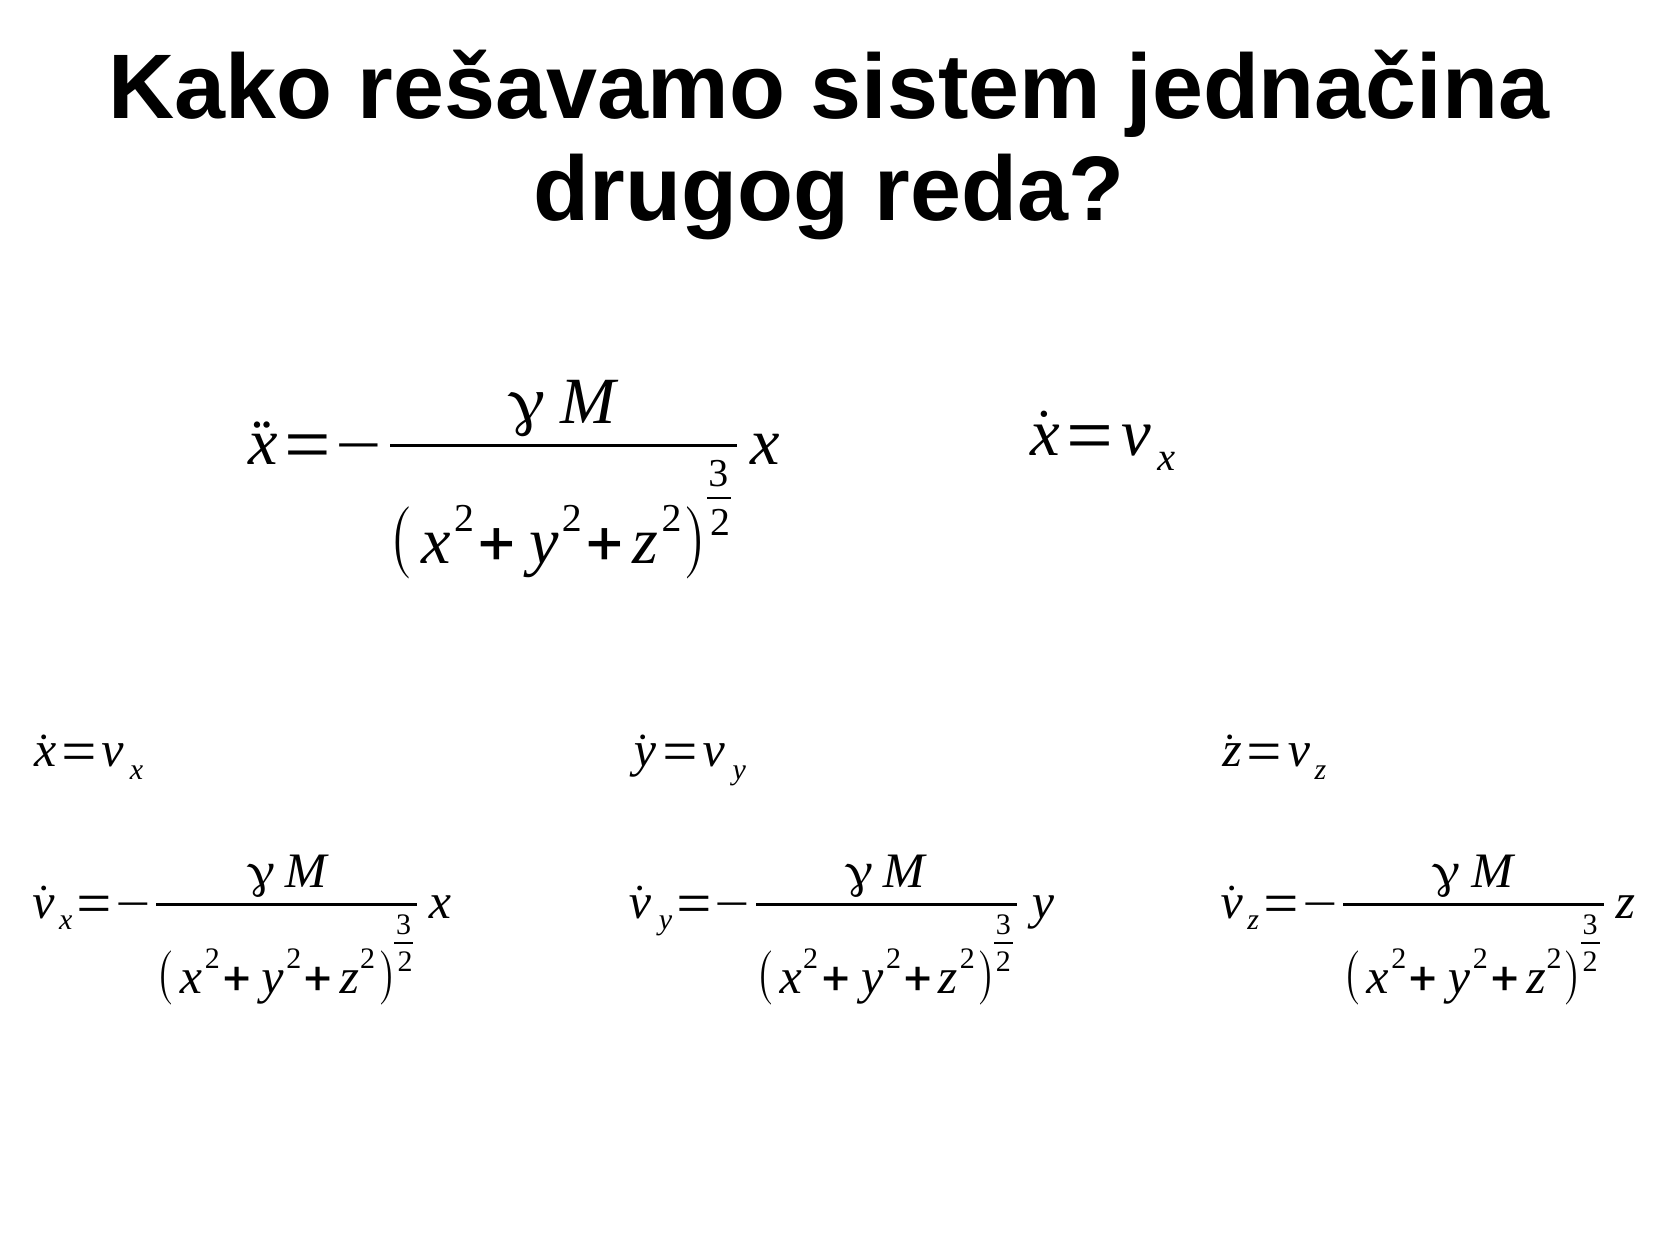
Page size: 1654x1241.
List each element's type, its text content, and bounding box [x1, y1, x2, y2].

chart [621, 844, 1062, 1008]
chart [1019, 395, 1183, 479]
title Kako rešavamo sistem jednačina drugog reda? [85, 34, 1574, 242]
chart [621, 723, 753, 786]
chart [237, 365, 790, 583]
chart [1212, 723, 1334, 786]
chart [1212, 844, 1643, 1008]
chart [24, 723, 150, 786]
chart [24, 844, 459, 1008]
